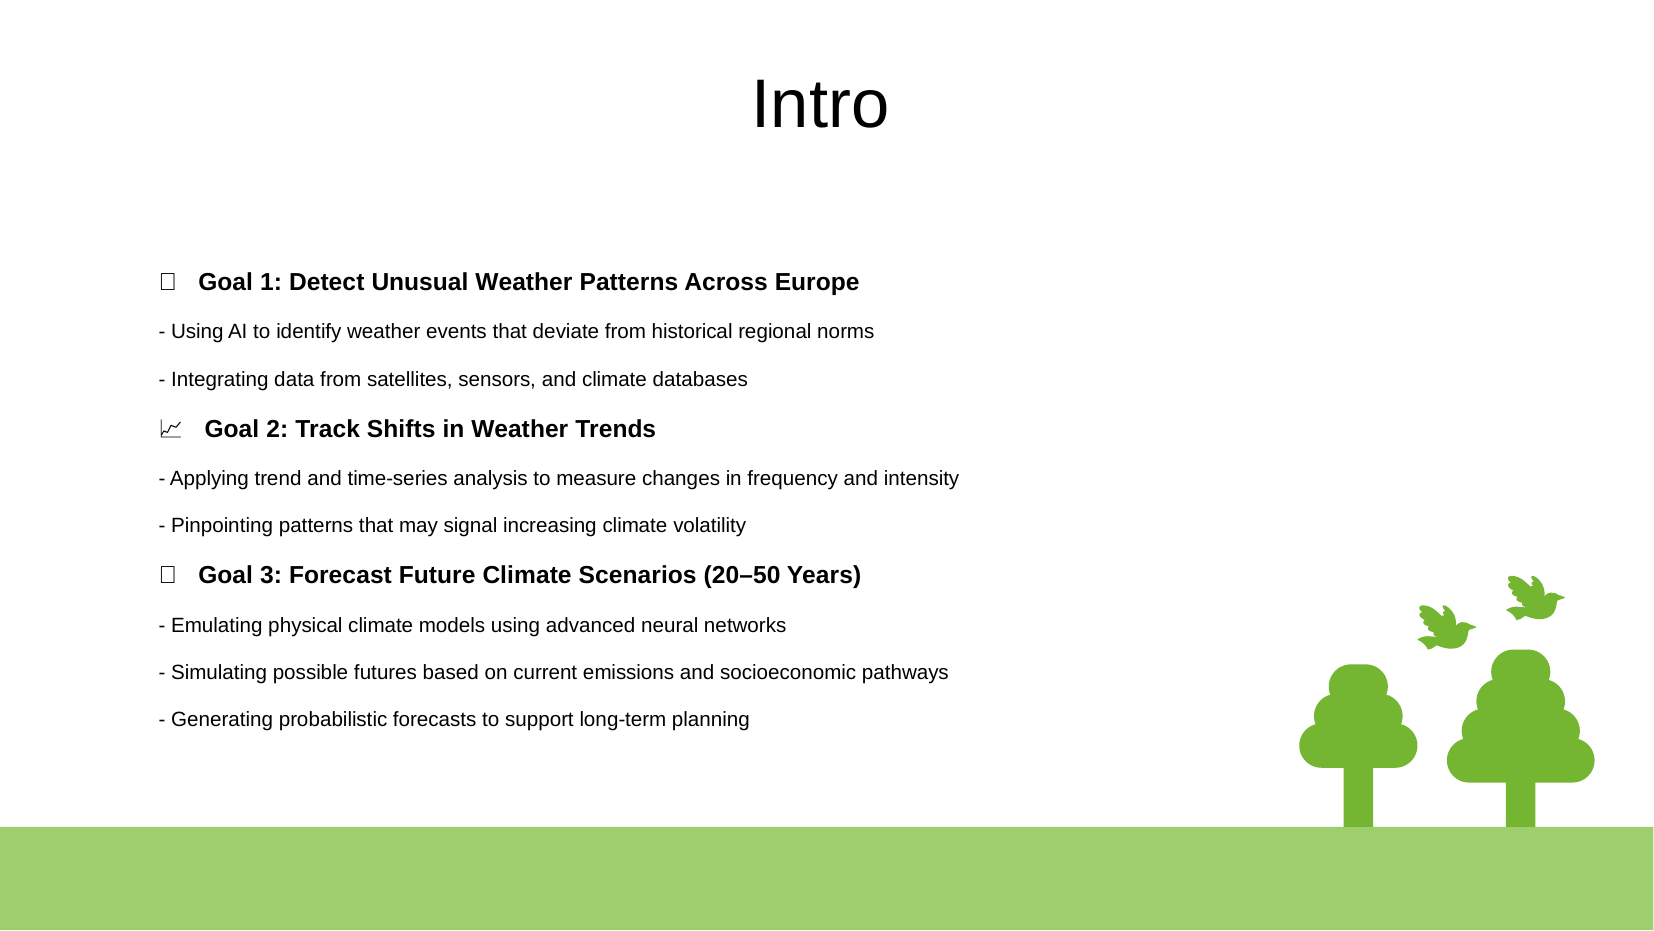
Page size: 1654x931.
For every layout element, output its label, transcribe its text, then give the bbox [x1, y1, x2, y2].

title Intro [88, 29, 1565, 178]
list 🔎 Goal 1: Detect Unusual Weather Patterns Across Europe - Using AI to identify weather events that deviate from historical regional norms - Integrating data from satellites, sensors, and climate databases 📈 Goal 2: Track Shifts in Weather Trends - Applying trend and time-series analysis to measure changes in frequency and intensity - Pinpointing patterns that may signal increasing climate volatility 🔮 Goal 3: Forecast Future Climate Scenarios (20–50 Years) - Emulating physical climate models using advanced neural networks - Simulating possible futures based on current emissions and socioeconomic pathways - Generating probabilistic forecasts to support long-term planning [88, 206, 1565, 739]
